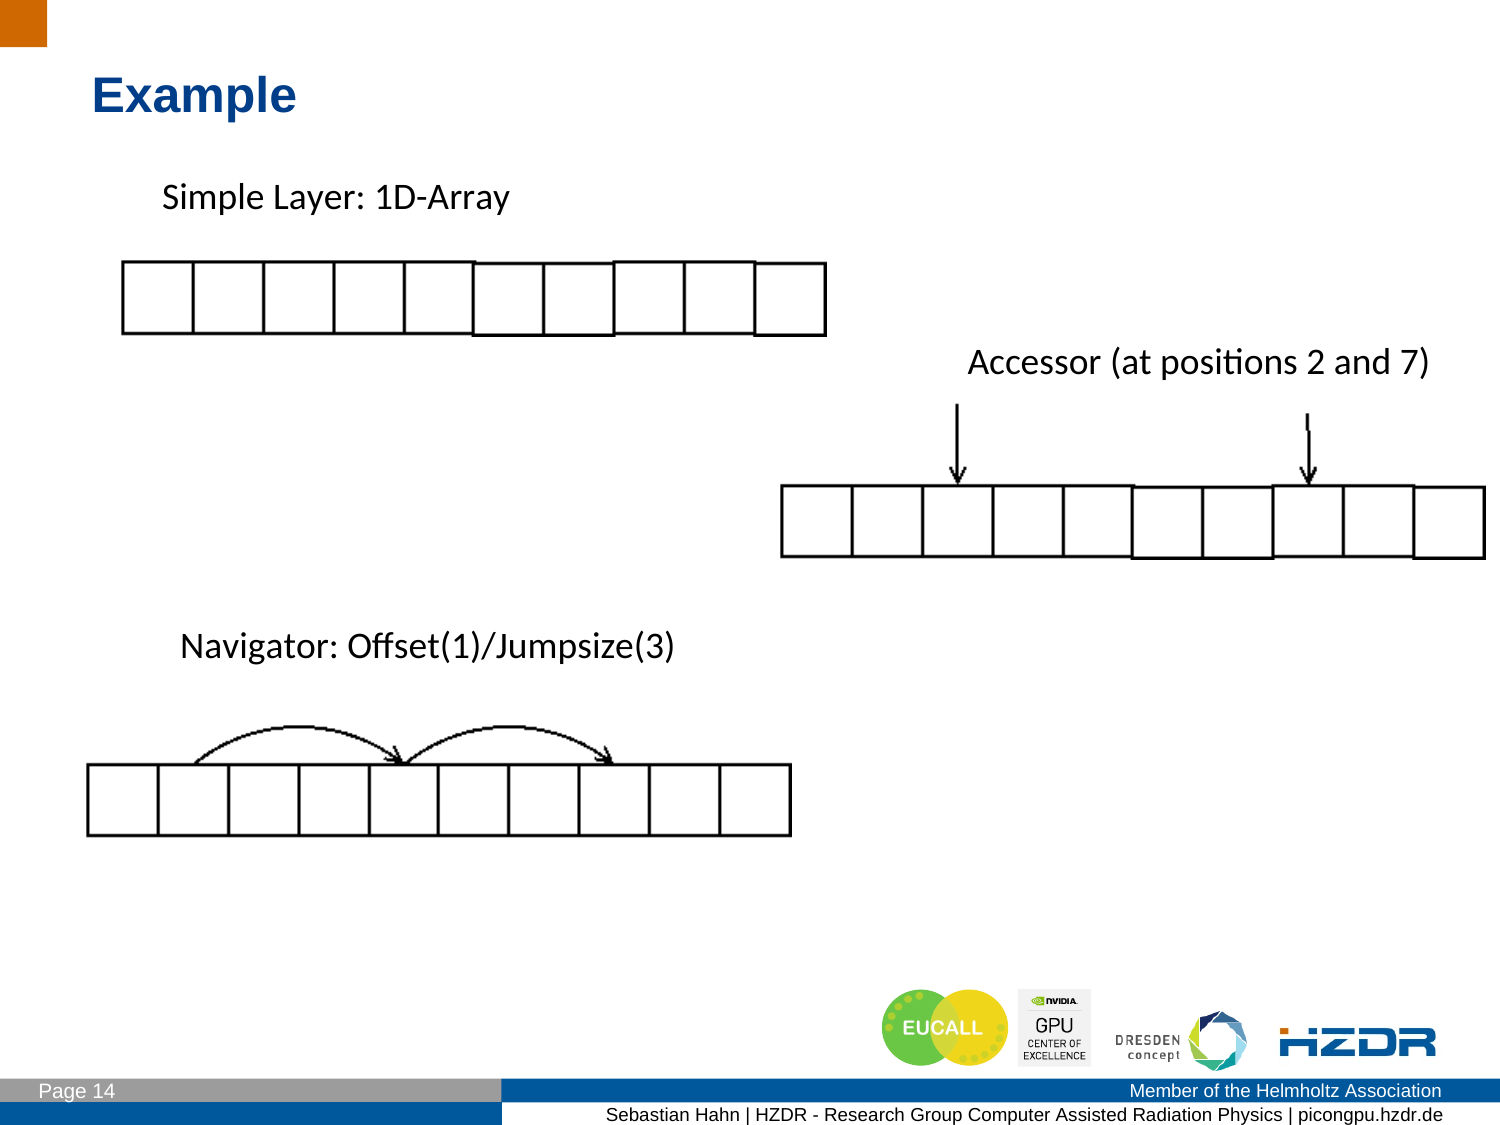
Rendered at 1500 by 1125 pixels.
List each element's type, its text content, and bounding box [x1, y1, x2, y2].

text_box Accessor (at positions 2 and 7) [952, 329, 1446, 390]
picture [1257, 1011, 1453, 1073]
text_box Simple Layer: 1D-Array [147, 164, 606, 225]
text_box Navigator: Offset(1)/Jumpsize(3) [165, 614, 691, 674]
picture [120, 259, 827, 337]
list Example [76, 54, 1424, 209]
picture [85, 724, 792, 839]
picture [779, 401, 1486, 560]
picture [1116, 1011, 1247, 1071]
picture [874, 980, 1099, 1075]
